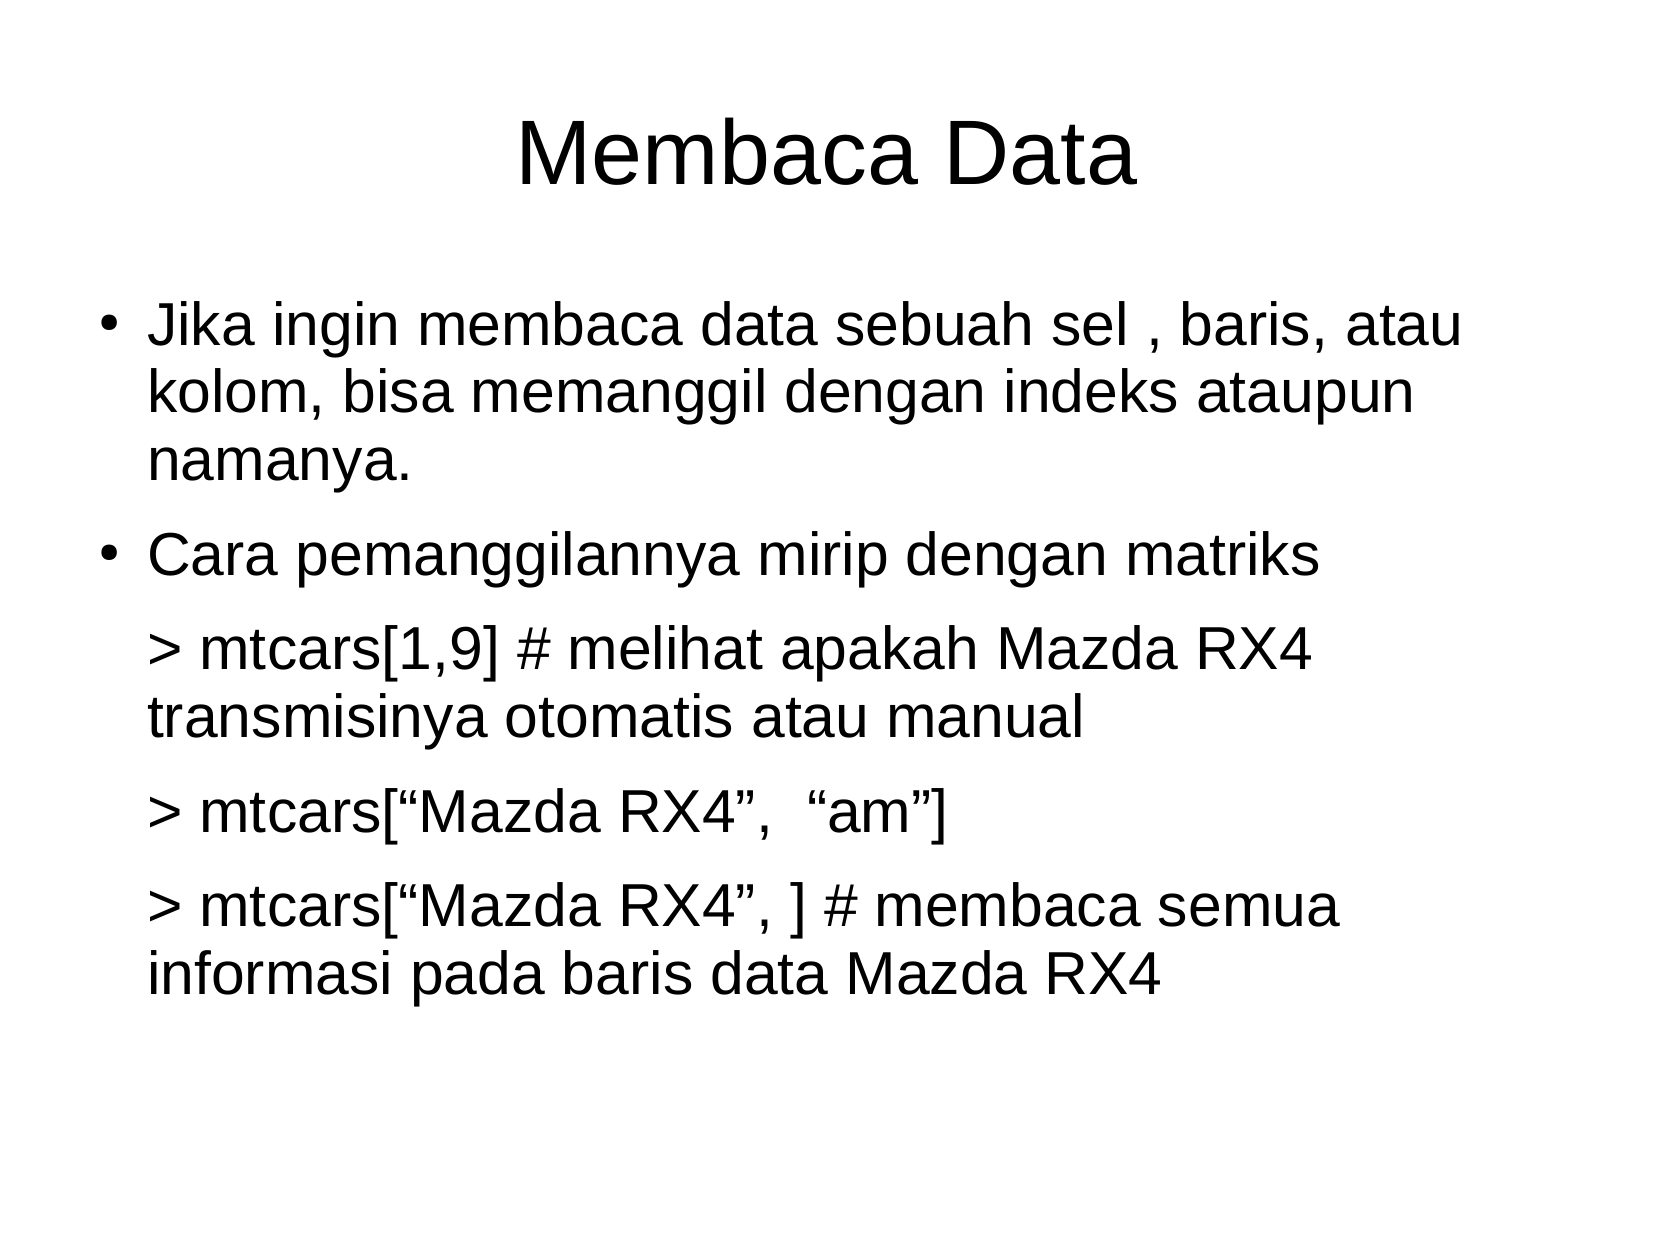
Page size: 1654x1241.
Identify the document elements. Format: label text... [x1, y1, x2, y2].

list Jika ingin membaca data sebuah sel , baris, atau kolom, bisa memanggil dengan indeks ataupun namanya. Cara pemanggilannya mirip dengan matriks > mtcars[1,9] # melihat apakah Mazda RX4 transmisinya otomatis atau manual > mtcars[“Mazda RX4”, “am”] > mtcars[“Mazda RX4”, ] # membaca semua informasi pada baris data Mazda RX4 [82, 290, 1571, 1010]
title Membaca Data [82, 49, 1571, 257]
